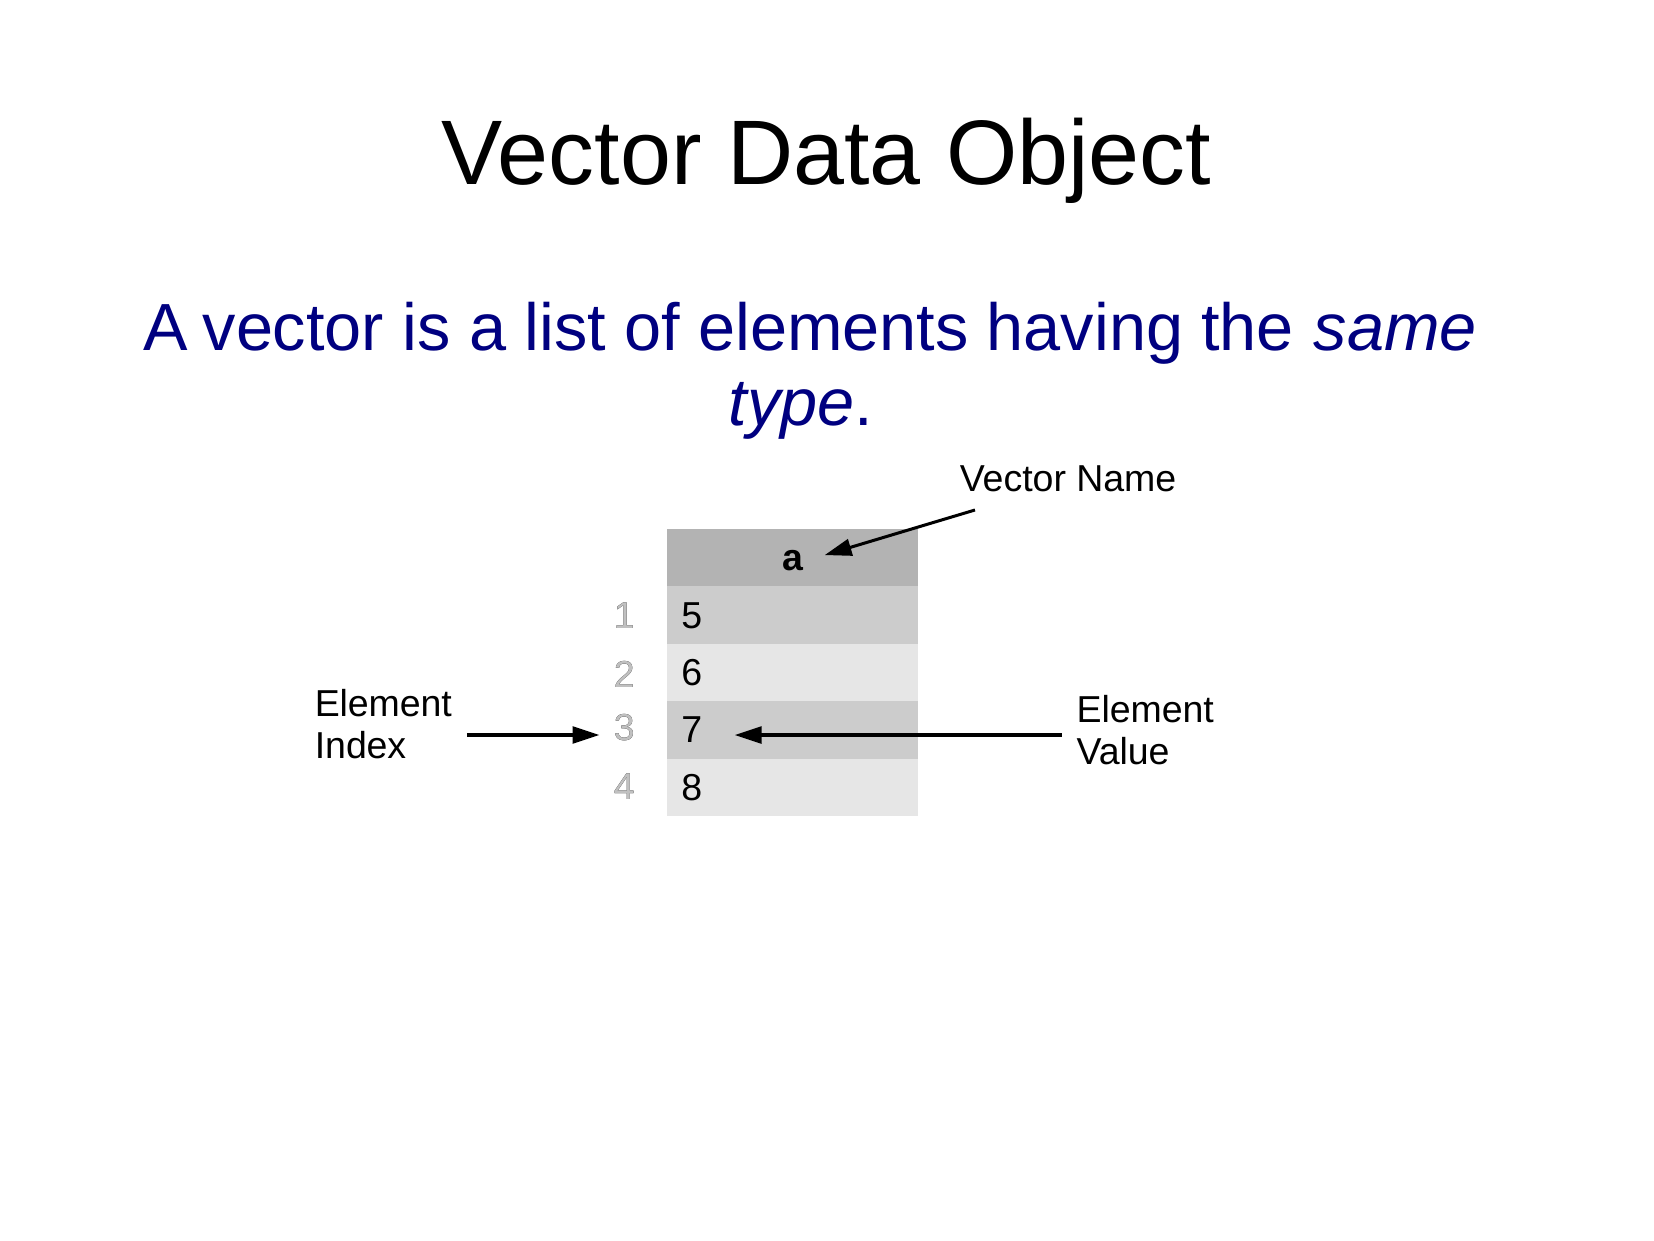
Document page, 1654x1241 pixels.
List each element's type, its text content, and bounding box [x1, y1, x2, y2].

text_box 2 [599, 646, 650, 699]
table_header a [667, 529, 918, 586]
table_cell 5 [667, 586, 918, 644]
text_box Vector Name [945, 450, 1192, 507]
table_cell 8 [667, 759, 918, 816]
title Vector Data Object [82, 49, 1571, 257]
text_box 3 [599, 699, 650, 757]
table_cell 6 [667, 644, 918, 701]
text_box 4 [599, 758, 650, 816]
text_box 1 [598, 587, 650, 644]
list A vector is a list of elements having the same type. [82, 290, 1538, 1141]
table_cell 7 [667, 701, 918, 759]
text_box Element Value [1061, 680, 1229, 780]
text_box Element Index [300, 675, 467, 774]
